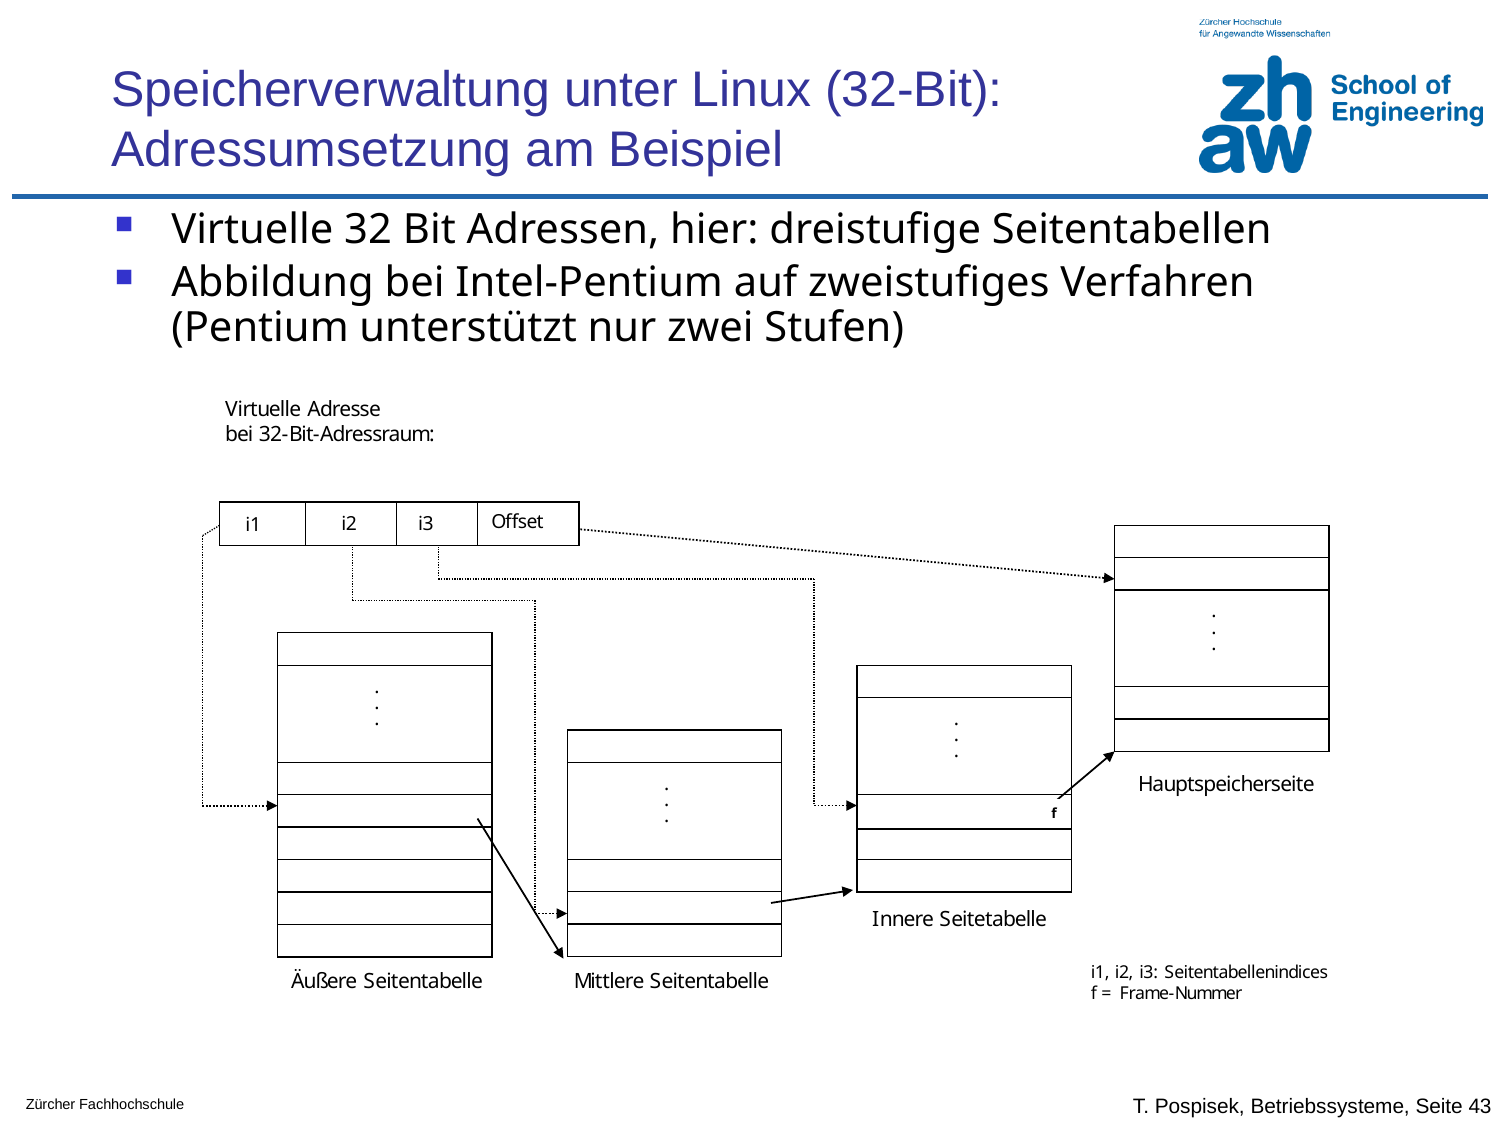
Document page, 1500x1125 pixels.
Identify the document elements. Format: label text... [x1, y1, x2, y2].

title Speicherverwaltung unter Linux (32-Bit): Adressumsetzung am Beispiel [96, 71, 1375, 185]
picture [1199, 19, 1483, 173]
picture [162, 375, 1359, 1023]
list Virtuelle 32 Bit Adressen, hier: dreistufige Seitentabellen Abbildung bei Intel-Pentium auf zweistufiges Verfahren (Pentium unterstützt nur zwei Stufen) [99, 200, 1388, 363]
